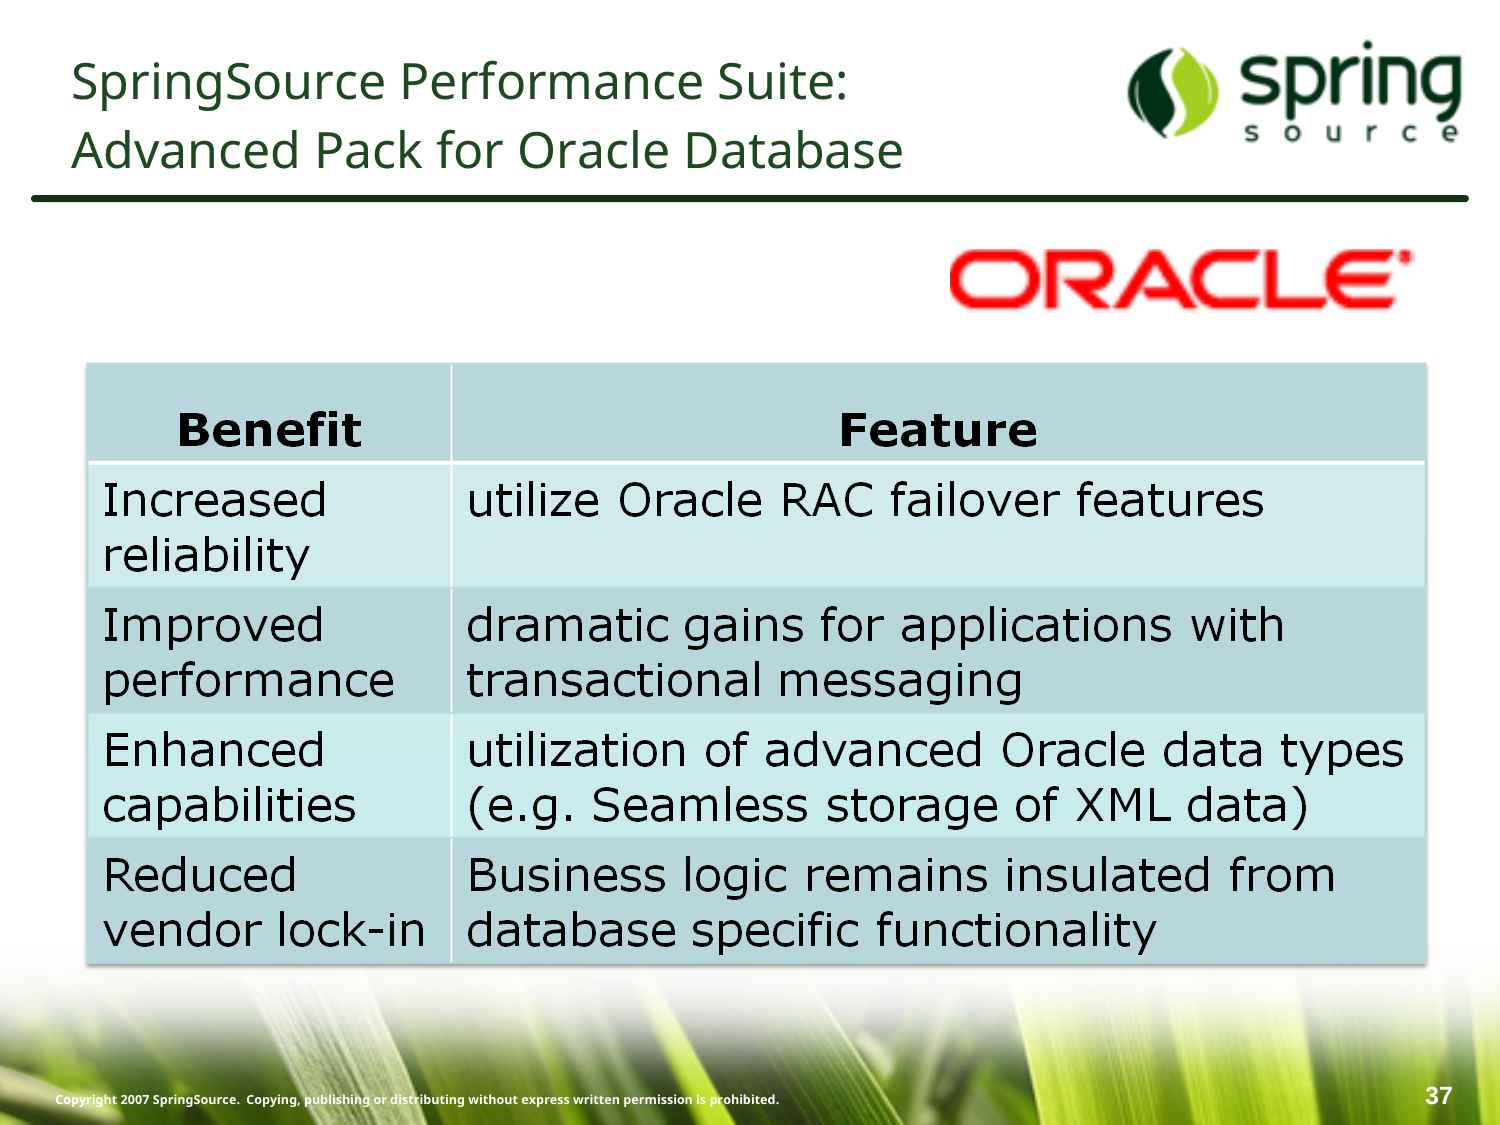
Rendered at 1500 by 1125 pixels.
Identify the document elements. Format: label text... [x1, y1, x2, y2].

title SpringSource Performance Suite: Advanced Pack for Oracle Database [56, 27, 1089, 191]
picture [1093, 32, 1500, 158]
picture [0, 352, 1500, 1125]
picture [950, 249, 1415, 313]
